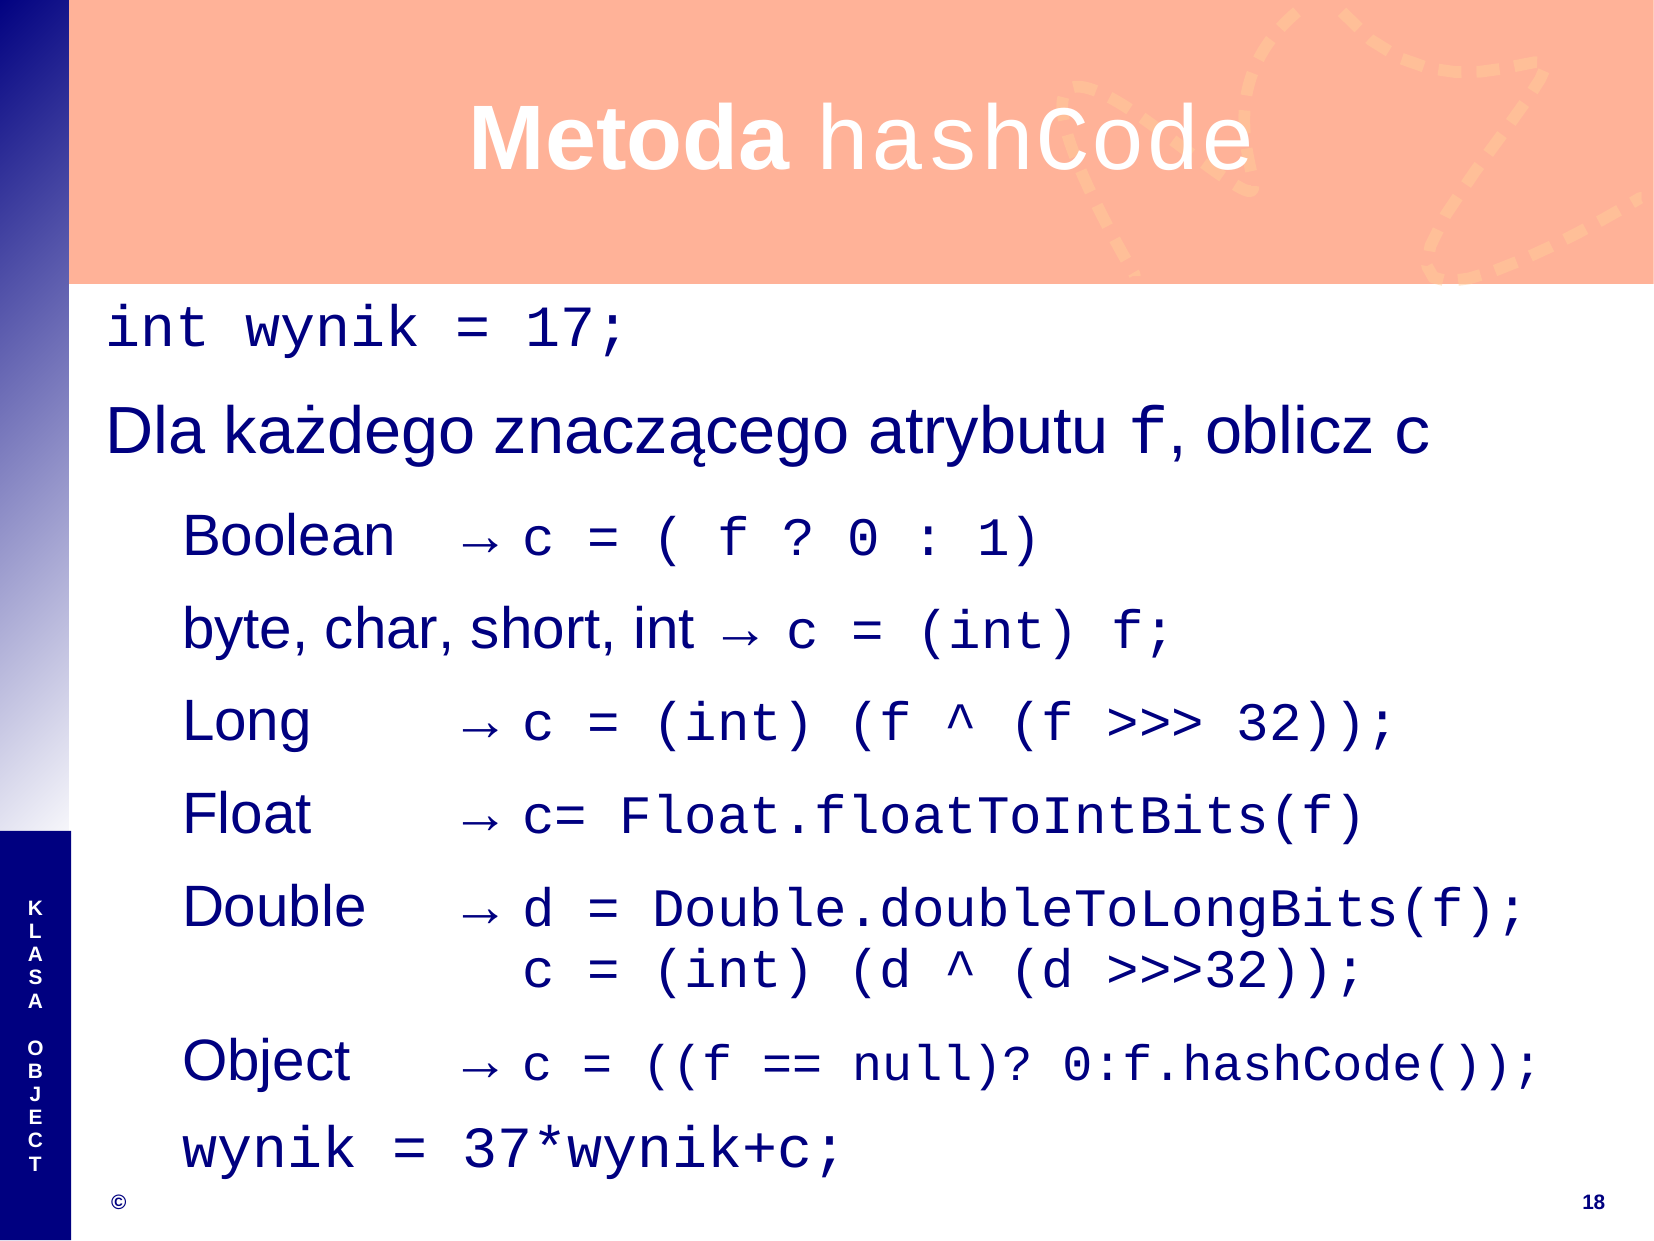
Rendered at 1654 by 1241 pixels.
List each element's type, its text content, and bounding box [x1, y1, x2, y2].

title Metoda hashCode [70, 37, 1654, 246]
text_box K L A S A O B J E C T [0, 831, 71, 1241]
list int wynik = 17; Dla każdego znaczącego atrybutu f, oblicz c Boolean → c = ( f ? 0 : 1) byte, char, short, int → c = (int) f; Long → c = (int) (f ^ (f >>> 32)); Float → c= Float.floatToIntBits(f) Double → d = Double.doubleToLongBits(f); c = (int) (d ^ (d >>>32)); Object → c = ((f == null)? 0:f.hashCode()); wynik = 37*wynik+c; [134, 297, 1590, 1184]
